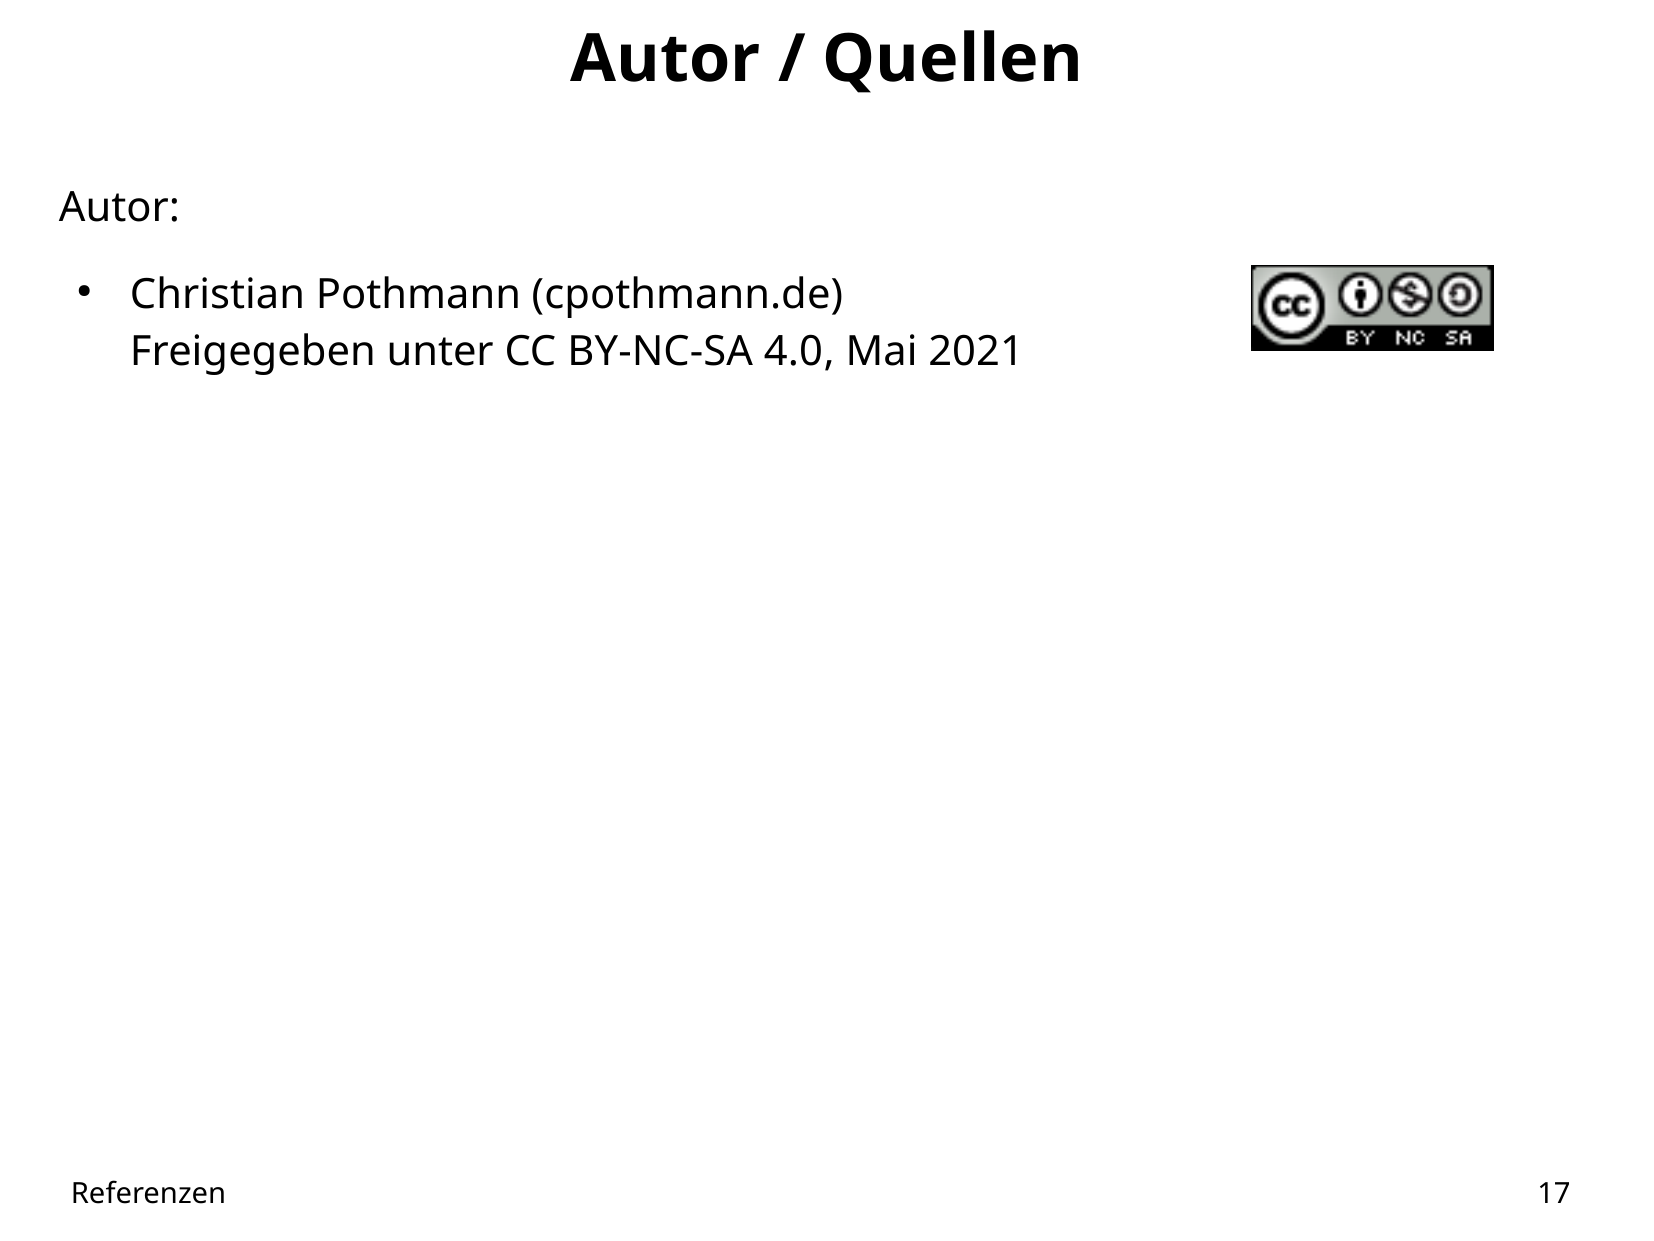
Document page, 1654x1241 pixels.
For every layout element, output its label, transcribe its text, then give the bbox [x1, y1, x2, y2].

title Autor / Quellen [0, 5, 1654, 107]
list Autor: Christian Pothmann (cpothmann.de) Freigegeben unter CC BY-NC-SA 4.0, Mai 2021 [59, 177, 1583, 1146]
picture [1251, 265, 1494, 351]
